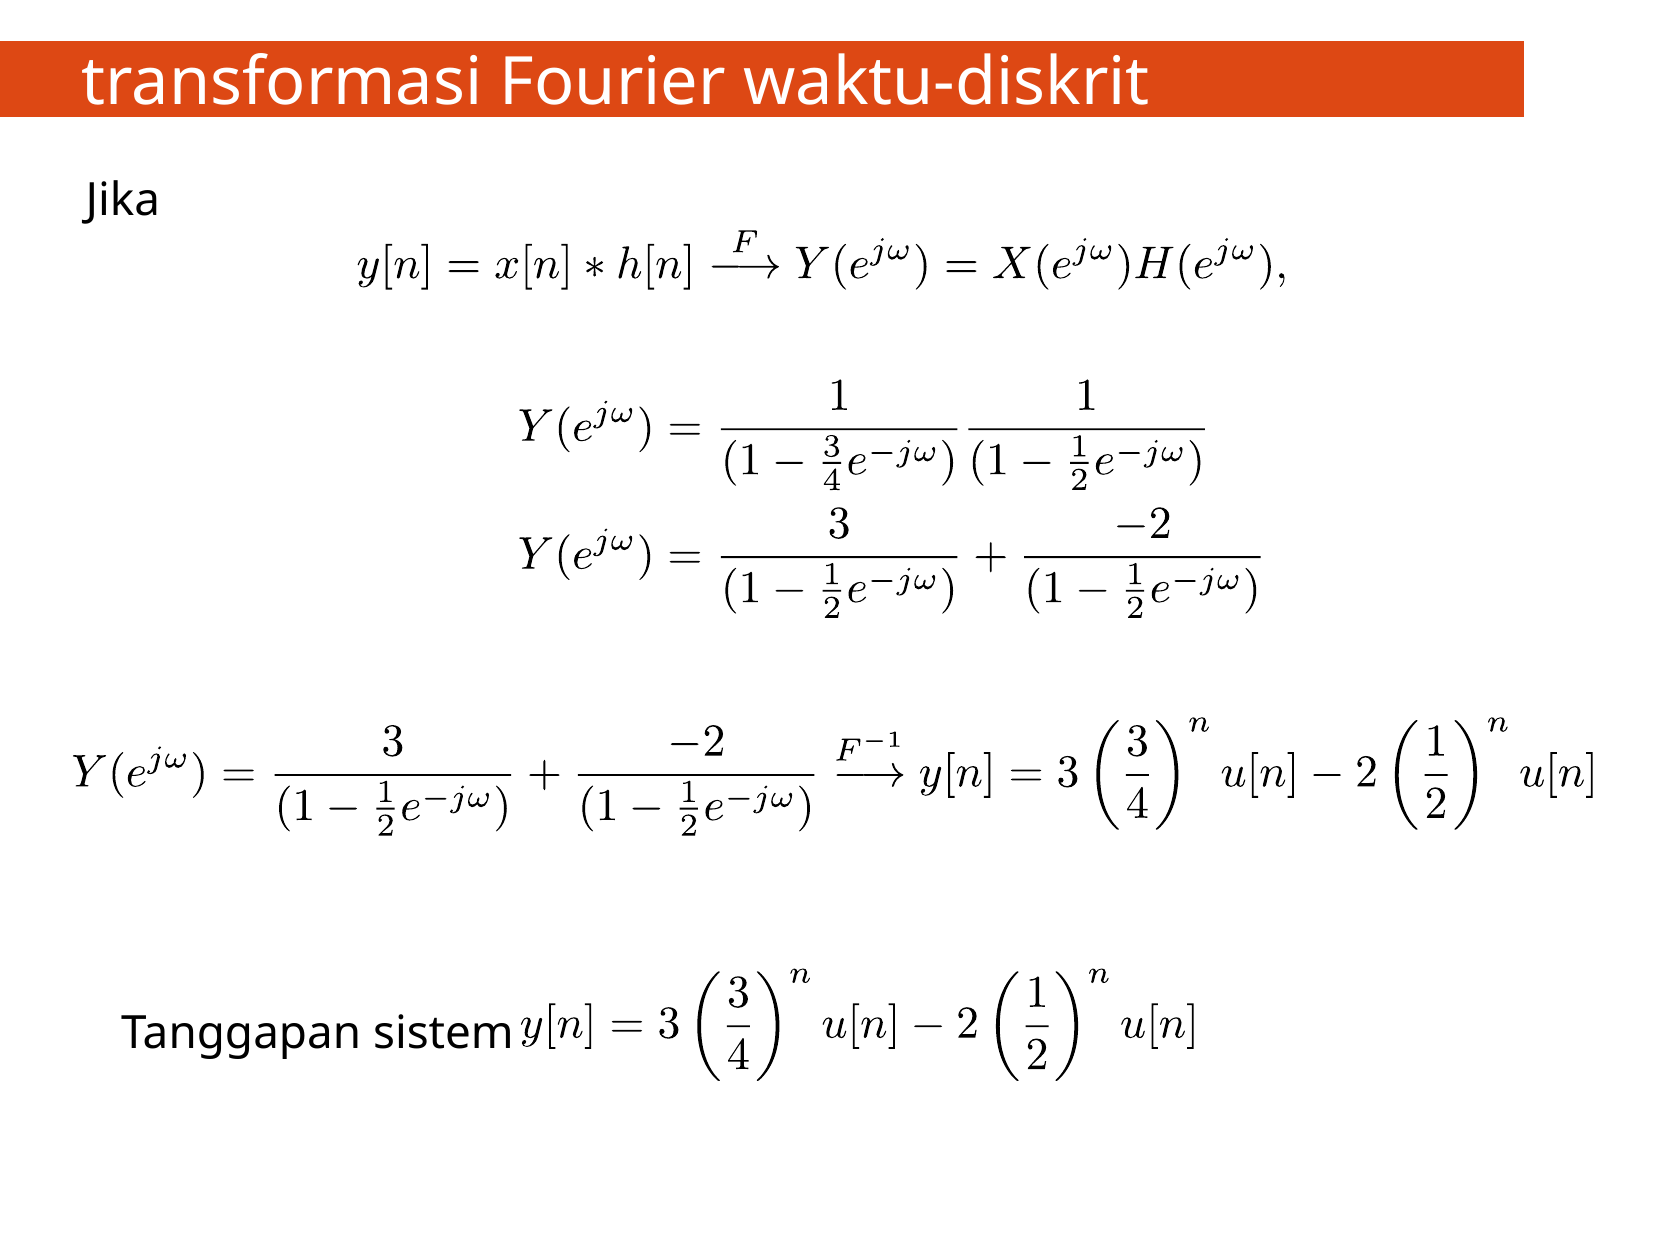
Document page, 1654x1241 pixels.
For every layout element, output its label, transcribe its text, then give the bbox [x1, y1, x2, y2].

text_box [517, 379, 1261, 618]
text_box [519, 968, 1200, 1082]
text_box [356, 230, 1289, 290]
text_box [71, 717, 1599, 836]
text_box [1440, 41, 1524, 117]
text_box Jika [70, 159, 180, 226]
text_box transformasi Fourier waktu-diskrit [81, 41, 1440, 117]
text_box [0, 41, 81, 117]
text_box Tanggapan sistem [106, 992, 514, 1059]
